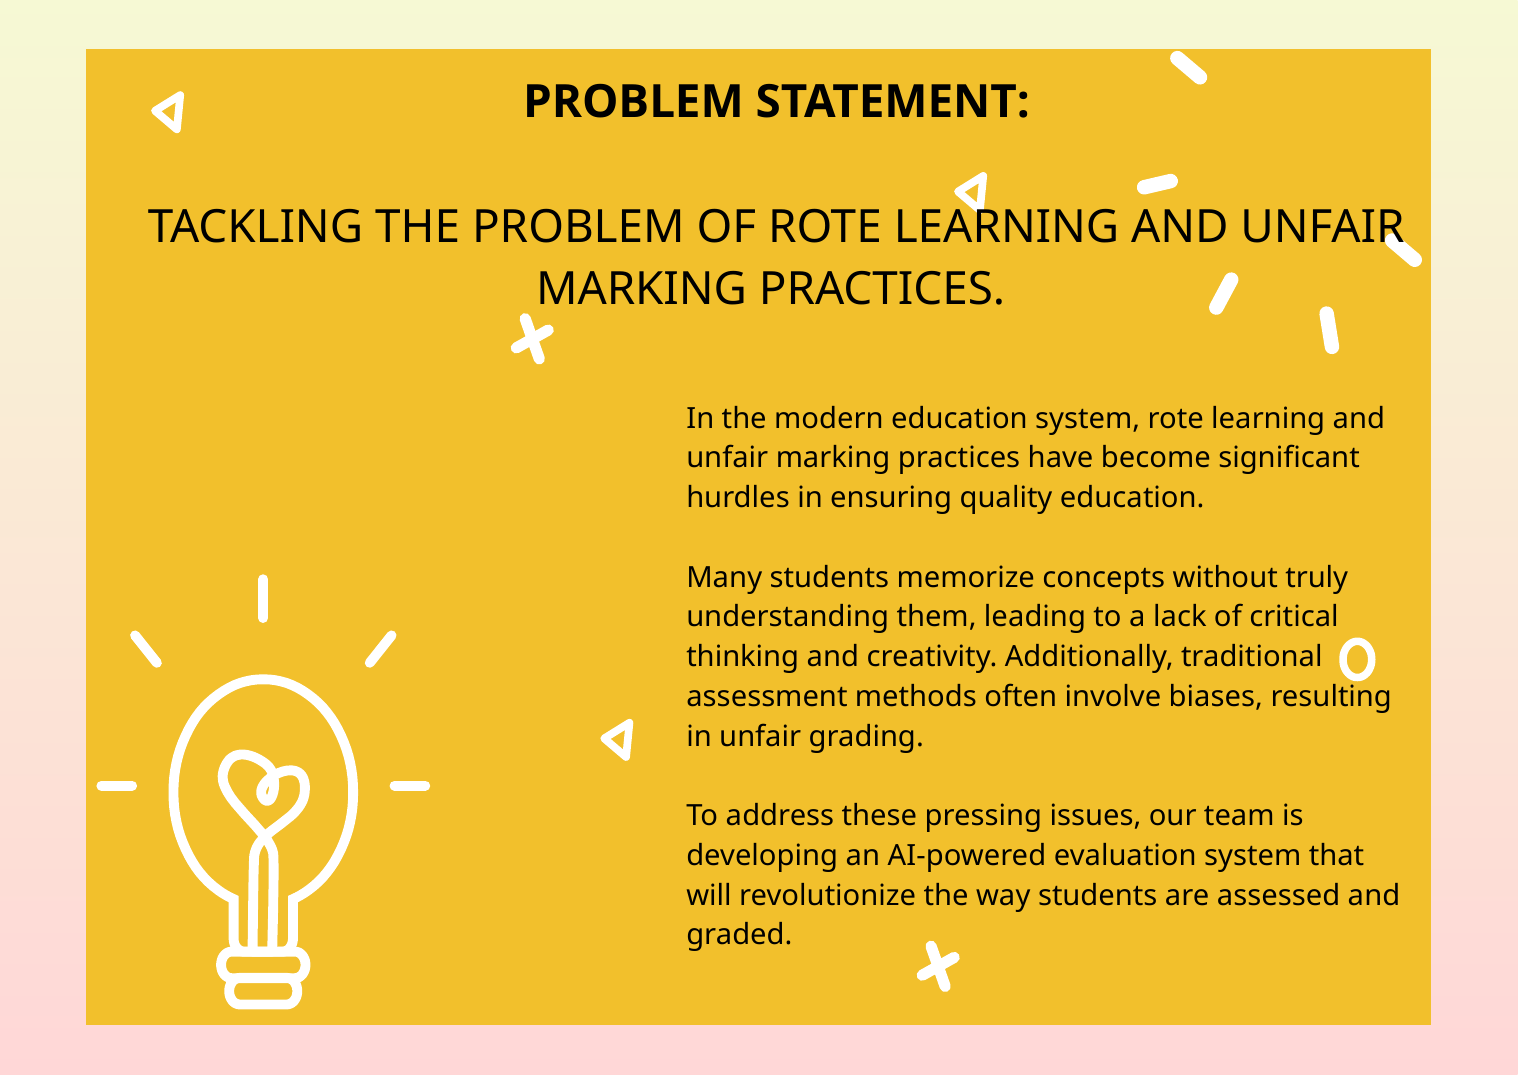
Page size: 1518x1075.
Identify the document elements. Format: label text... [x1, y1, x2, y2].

title PROBLEM STATEMENT: TACKLING THE PROBLEM OF ROTE LEARNING AND UNFAIR MARKING PRACTICES. [116, 68, 1437, 408]
text_box In the modern education system, rote learning and unfair marking practices have become significant hurdles in ensuring quality education. Many students memorize concepts without truly understanding them, leading to a lack of critical thinking and creativity. Additionally, traditional assessment methods often involve biases, resulting in unfair grading. To address these pressing issues, our team is developing an AI-powered evaluation system that will revolutionize the way students are assessed and graded. [686, 408, 1409, 1010]
